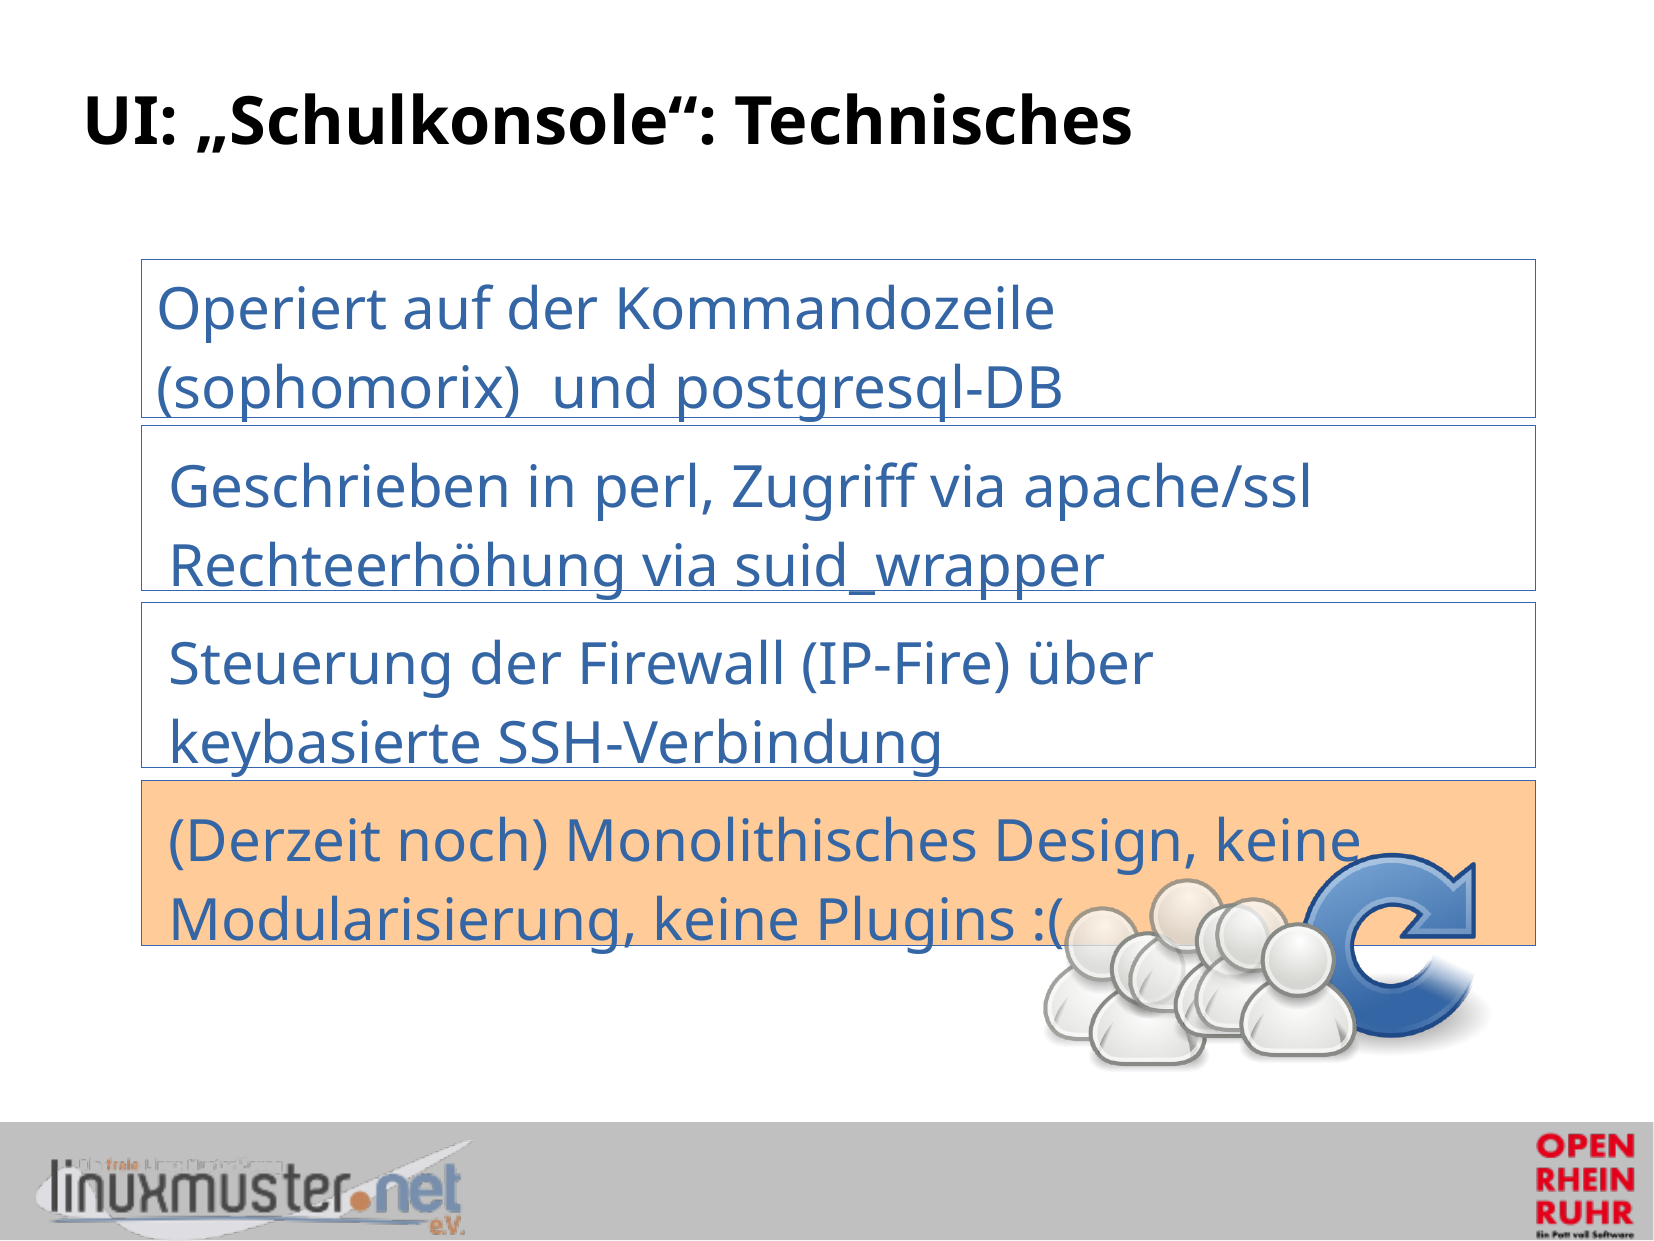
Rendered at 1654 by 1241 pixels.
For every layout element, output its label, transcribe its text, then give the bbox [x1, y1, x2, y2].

text_box Steuerung der Firewall (IP-Fire) über keybasierte SSH-Verbindung [153, 614, 1474, 780]
text_box Geschrieben in perl, Zugriff via apache/ssl Rechteerhöhung via suid_wrapper [153, 437, 1474, 602]
picture [1027, 839, 1498, 1087]
picture [1535, 1131, 1636, 1241]
text_box [141, 780, 1536, 946]
picture [36, 1140, 473, 1241]
title UI: „Schulkonsole“: Technisches [82, 49, 1571, 189]
text_box Operiert auf der Kommandozeile (sophomorix) und postgresql-DB [142, 260, 1241, 407]
text_box (Derzeit noch) Monolithisches Design, keine Modularisierung, keine Plugins :( [153, 791, 1474, 957]
